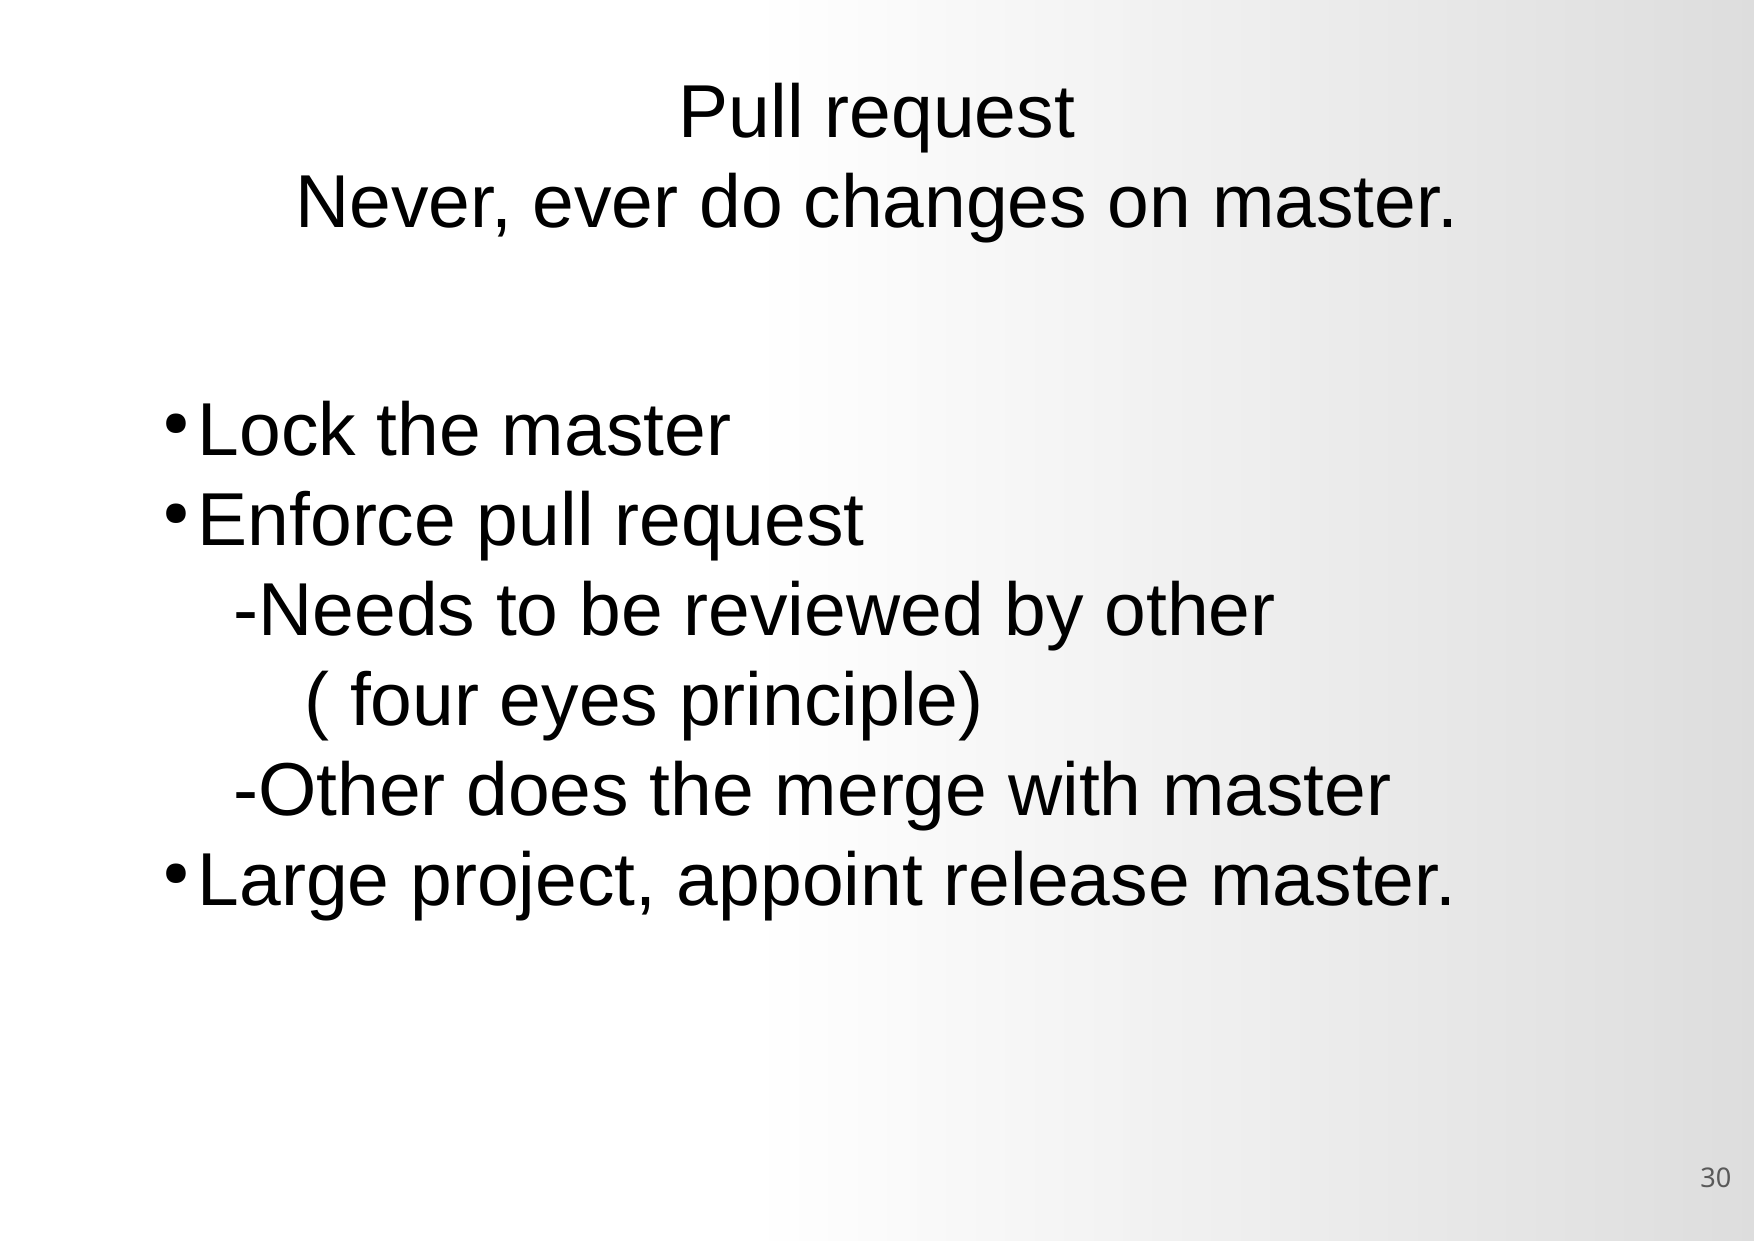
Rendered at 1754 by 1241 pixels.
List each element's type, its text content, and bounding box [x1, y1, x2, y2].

text_box Lock the master Enforce pull request -Needs to be reviewed by other ( four eyes principle) -Other does the merge with master Large project, appoint release master. [87, 290, 1666, 1010]
slide_number <number> [1641, 1145, 1747, 1241]
text_box Pull request Never, ever do changes on master. [87, 16, 1666, 290]
